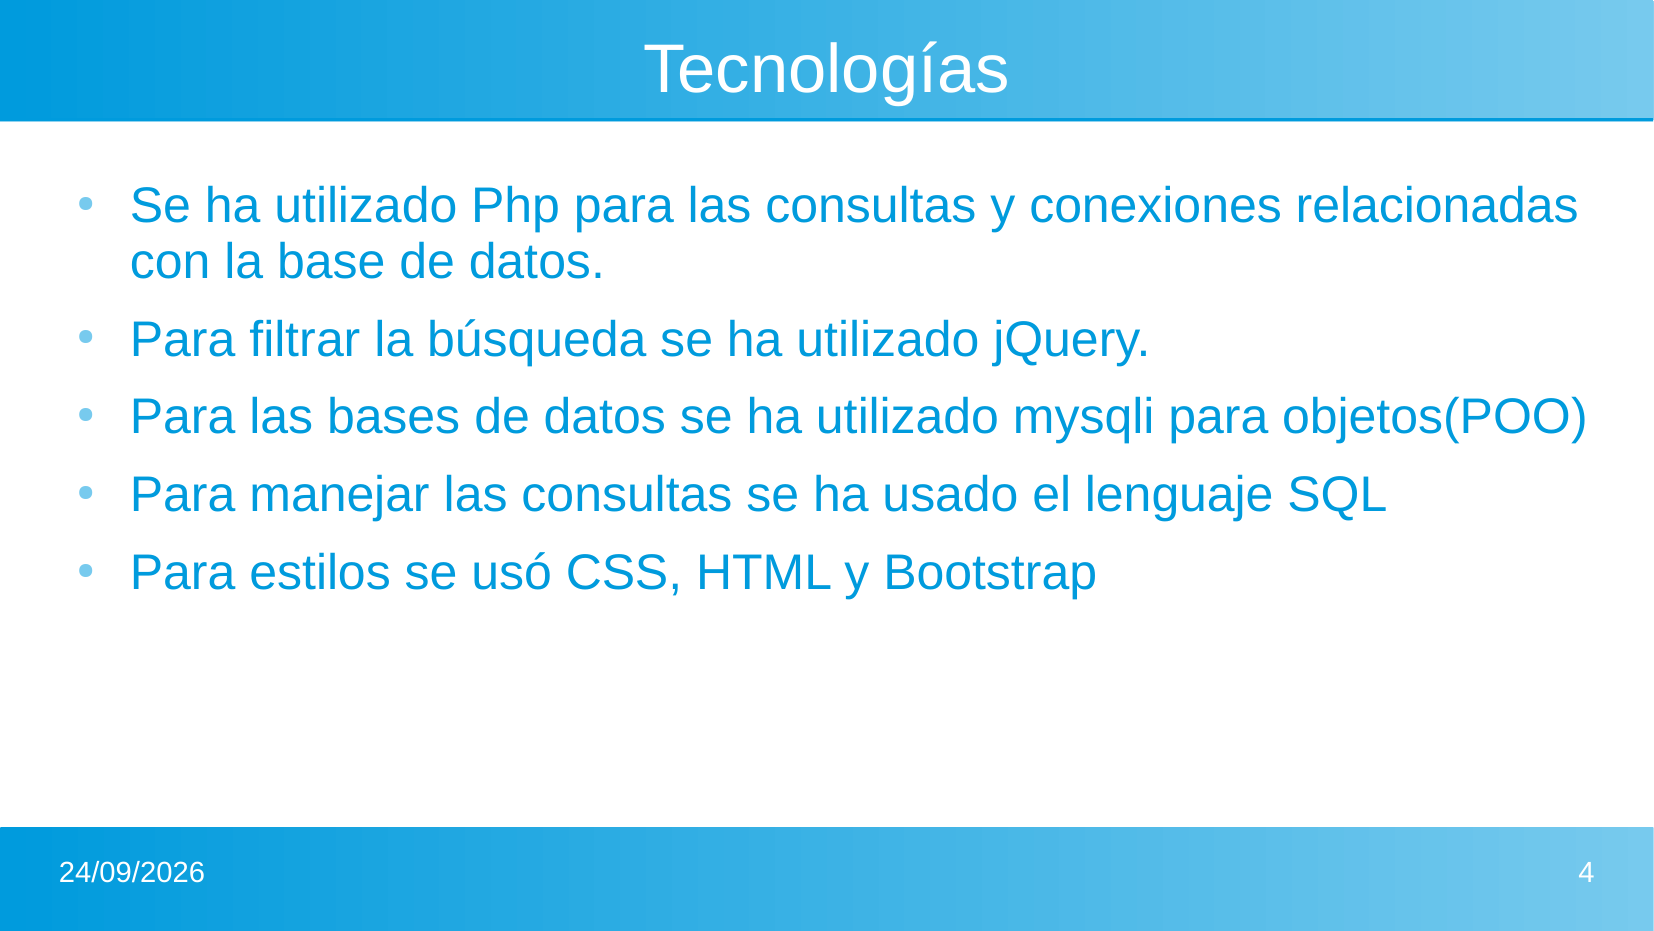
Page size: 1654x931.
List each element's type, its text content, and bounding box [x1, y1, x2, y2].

title Tecnologías [59, 29, 1595, 108]
list Se ha utilizado Php para las consultas y conexiones relacionadas con la base de datos. Para filtrar la búsqueda se ha utilizado jQuery. Para las bases de datos se ha utilizado mysqli para objetos(POO) Para manejar las consultas se ha usado el lenguaje SQL Para estilos se usó CSS, HTML y Bootstrap [59, 177, 1595, 768]
